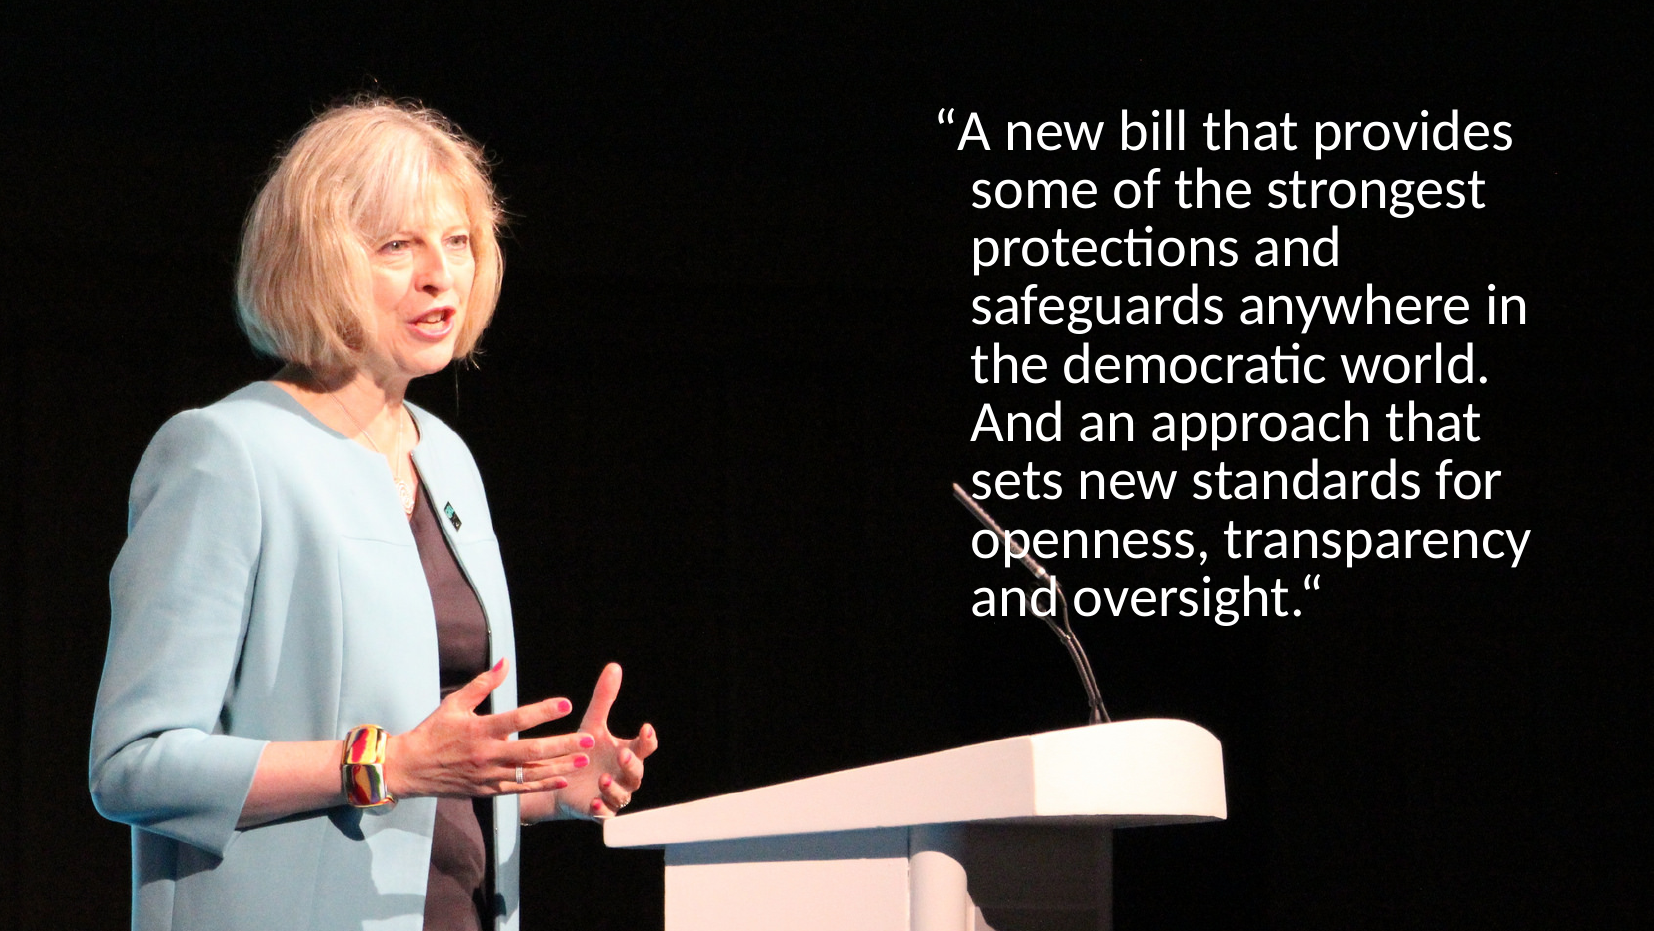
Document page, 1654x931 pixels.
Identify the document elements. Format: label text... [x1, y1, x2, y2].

picture [0, 0, 1654, 931]
list “A new bill that provides some of the strongest protections and safeguards anywhere in the democratic world. And an approach that sets new standards for openness, transparency and oversight.“ [933, 106, 1571, 646]
